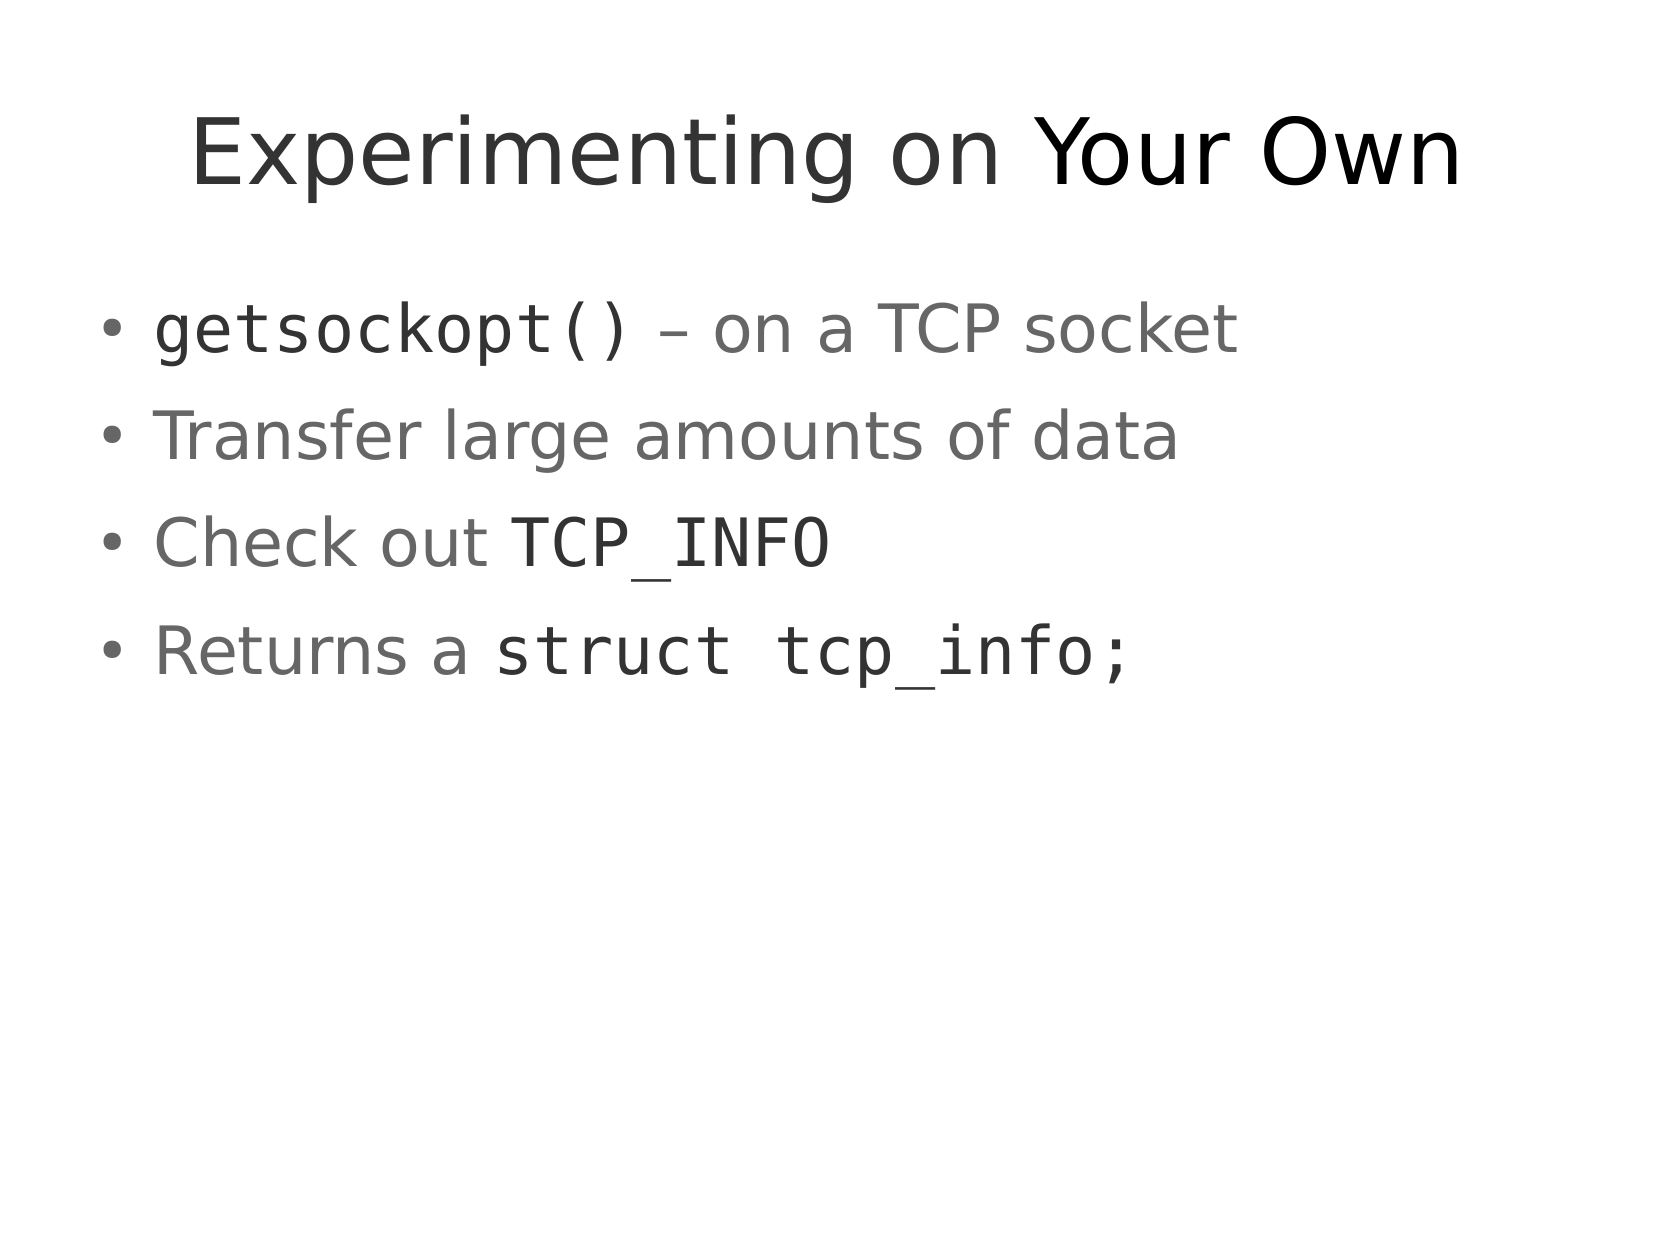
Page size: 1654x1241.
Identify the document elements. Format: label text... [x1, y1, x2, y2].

title Experimenting on Your Own [82, 49, 1571, 257]
list getsockopt() – on a TCP socket Transfer large amounts of data Check out TCP_INFO Returns a struct tcp_info; [82, 290, 1571, 1109]
